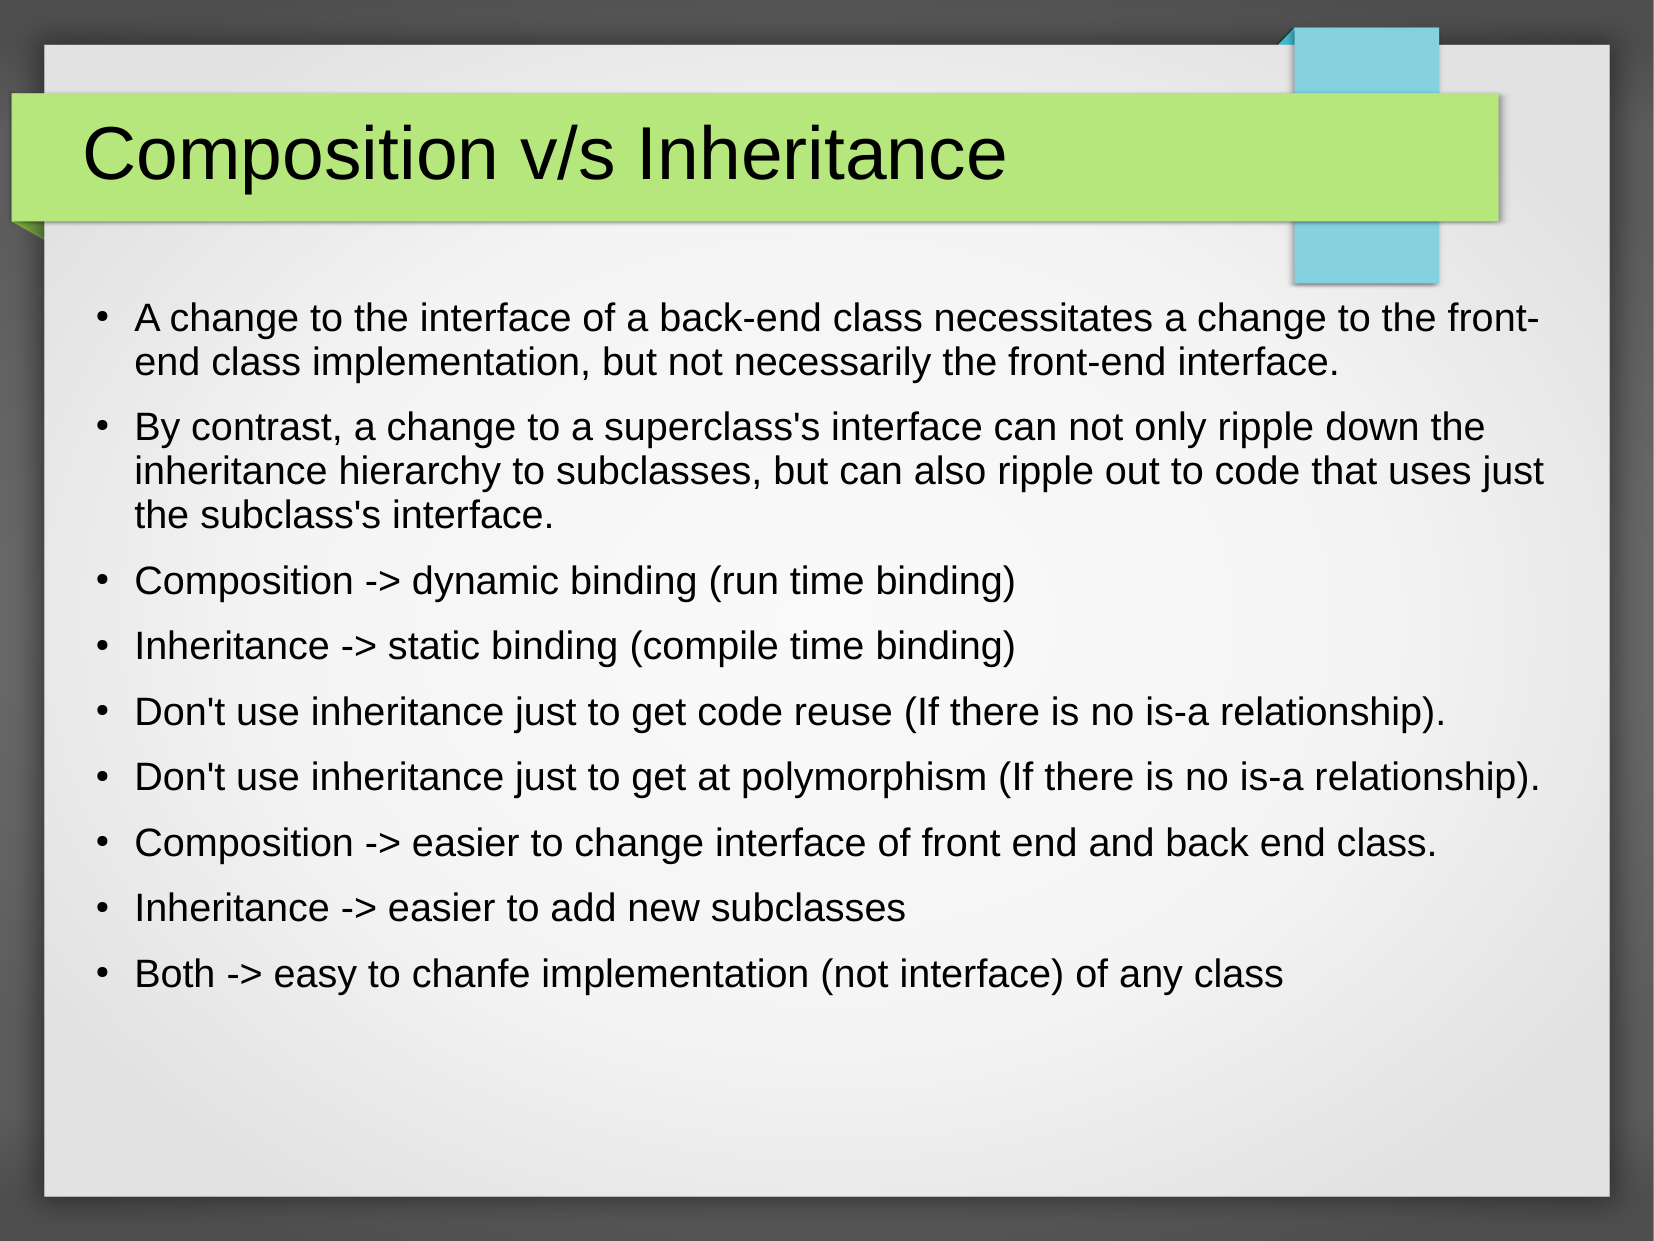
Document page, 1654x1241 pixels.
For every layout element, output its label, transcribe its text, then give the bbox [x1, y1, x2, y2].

picture [0, 0, 1654, 1241]
title Composition v/s Inheritance [82, 94, 1264, 213]
list A change to the interface of a back-end class necessitates a change to the front-end class implementation, but not necessarily the front-end interface. By contrast, a change to a superclass's interface can not only ripple down the inheritance hierarchy to subclasses, but can also ripple out to code that uses just the subclass's interface. Composition -> dynamic binding (run time binding) Inheritance -> static binding (compile time binding) Don't use inheritance just to get code reuse (If there is no is-a relationship). Don't use inheritance just to get at polymorphism (If there is no is-a relationship). Composition -> easier to change interface of front end and back end class. Inheritance -> easier to add new subclasses Both -> easy to chanfe implementation (not interface) of any class [82, 295, 1571, 1015]
